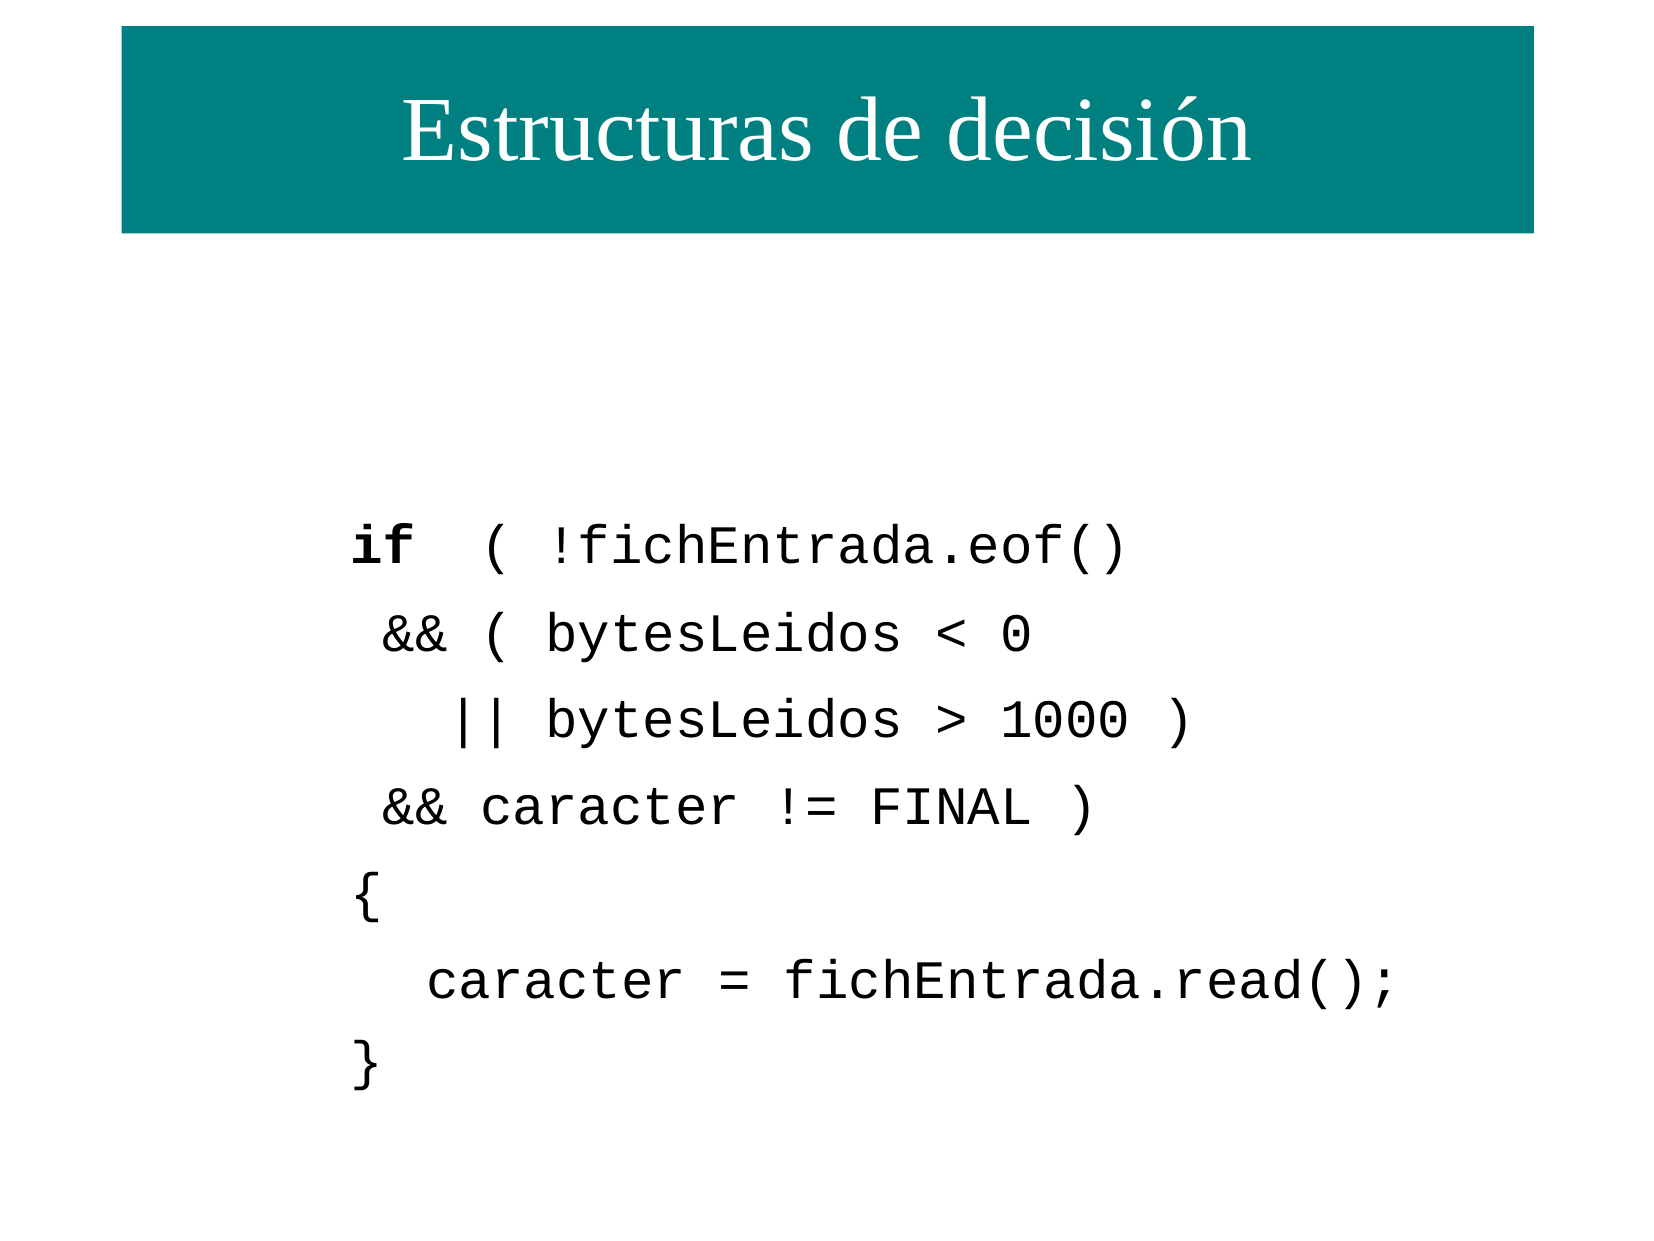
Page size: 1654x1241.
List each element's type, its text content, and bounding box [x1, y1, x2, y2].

text_box [121, 182, 1534, 234]
text_box [121, 26, 1534, 77]
text_box Estructuras de decisión [121, 77, 1534, 182]
text_box if ( !fichEntrada.eof() && ( bytesLeidos < 0 || bytesLeidos > 1000 ) && caracter != FINAL ) { caracter = fichEntrada.read(); } [333, 423, 1528, 1092]
